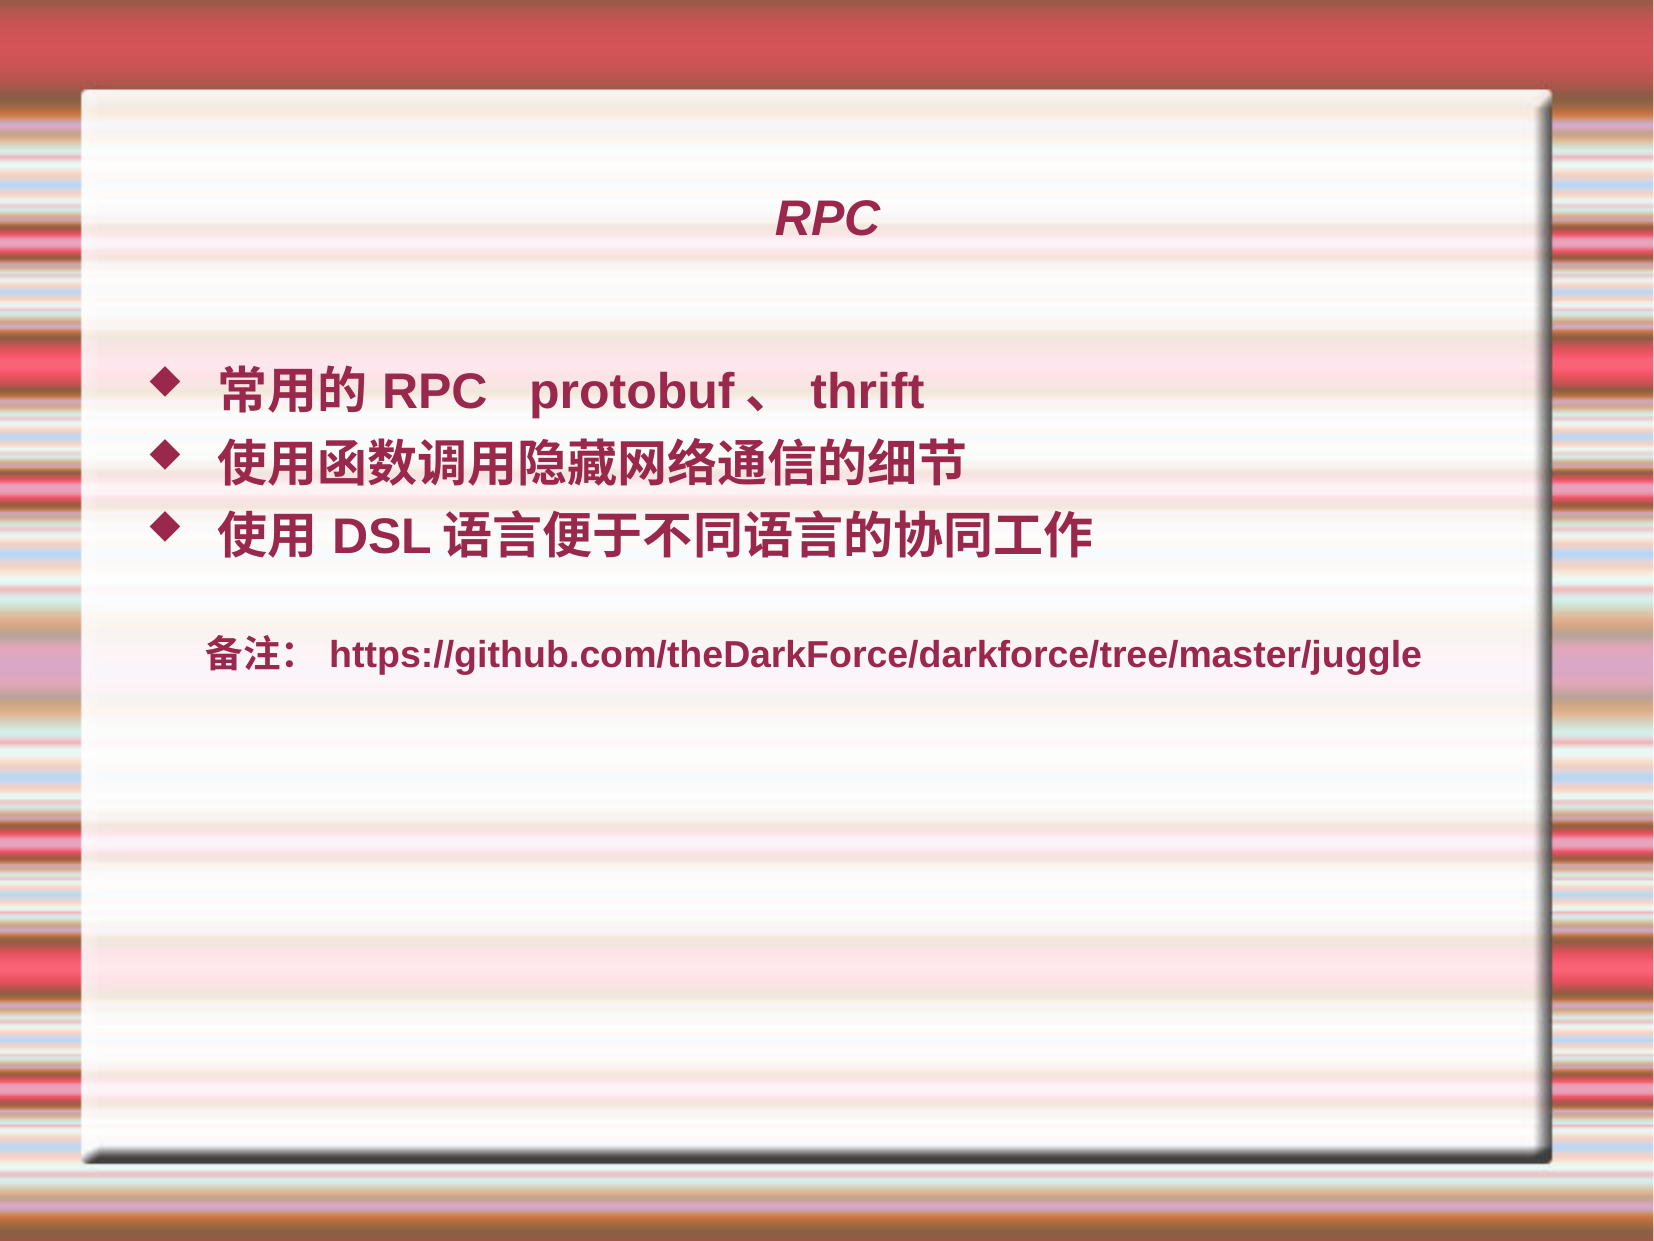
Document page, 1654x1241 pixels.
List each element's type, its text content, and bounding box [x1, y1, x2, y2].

picture [0, 0, 1654, 1241]
list 常用的RPC protobuf、thrift 使用函数调用隐藏网络通信的细节 使用DSL语言便于不同语言的协同工作 备注：https://github.com/theDarkForce/darkforce/tree/master/juggle [134, 350, 1516, 1132]
title RPC [121, 114, 1534, 322]
